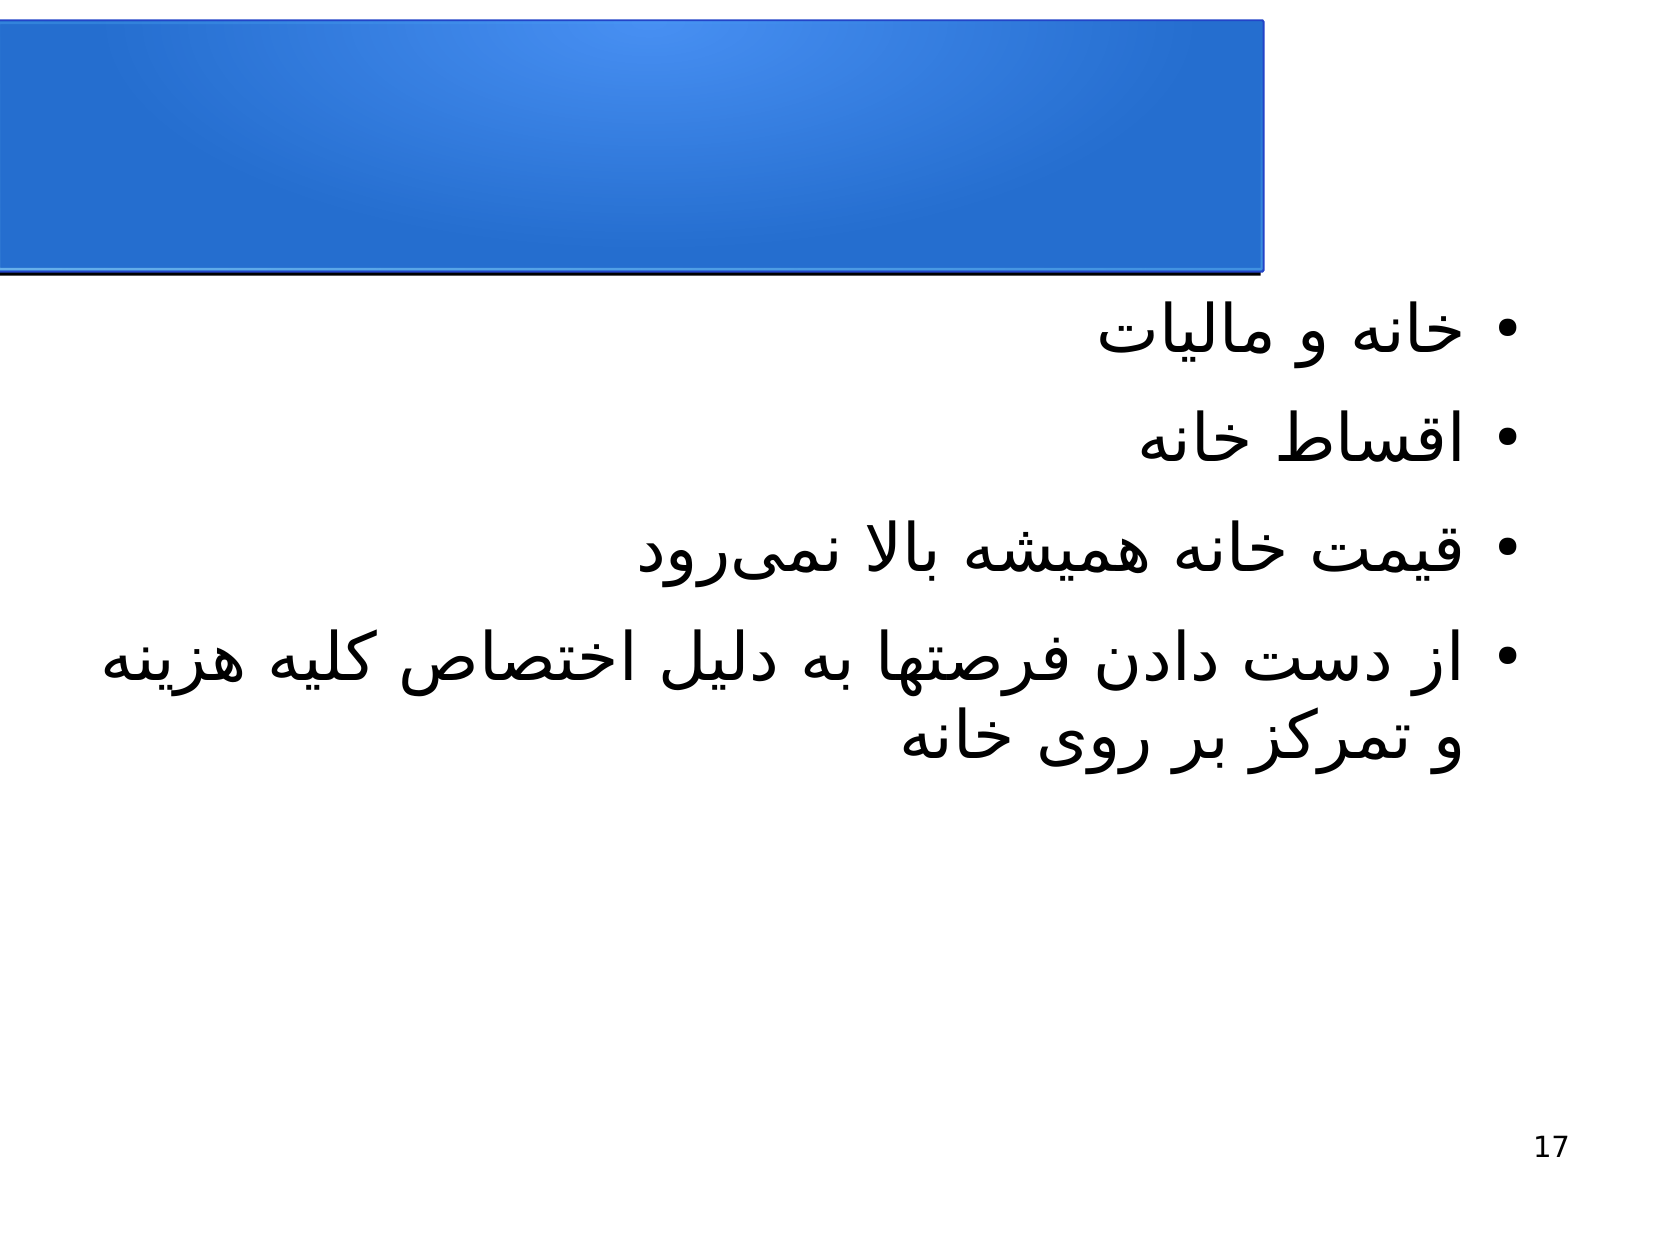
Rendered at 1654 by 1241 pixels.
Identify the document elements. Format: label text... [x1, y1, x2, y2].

list خانه و مالیات اقساط خانه قیمت خانه همیشه بالا نمی‌رود از دست دادن فرصتها به دلیل اختصاص کلیه هزینه و تمرکز بر روی خانه [82, 290, 1538, 1010]
